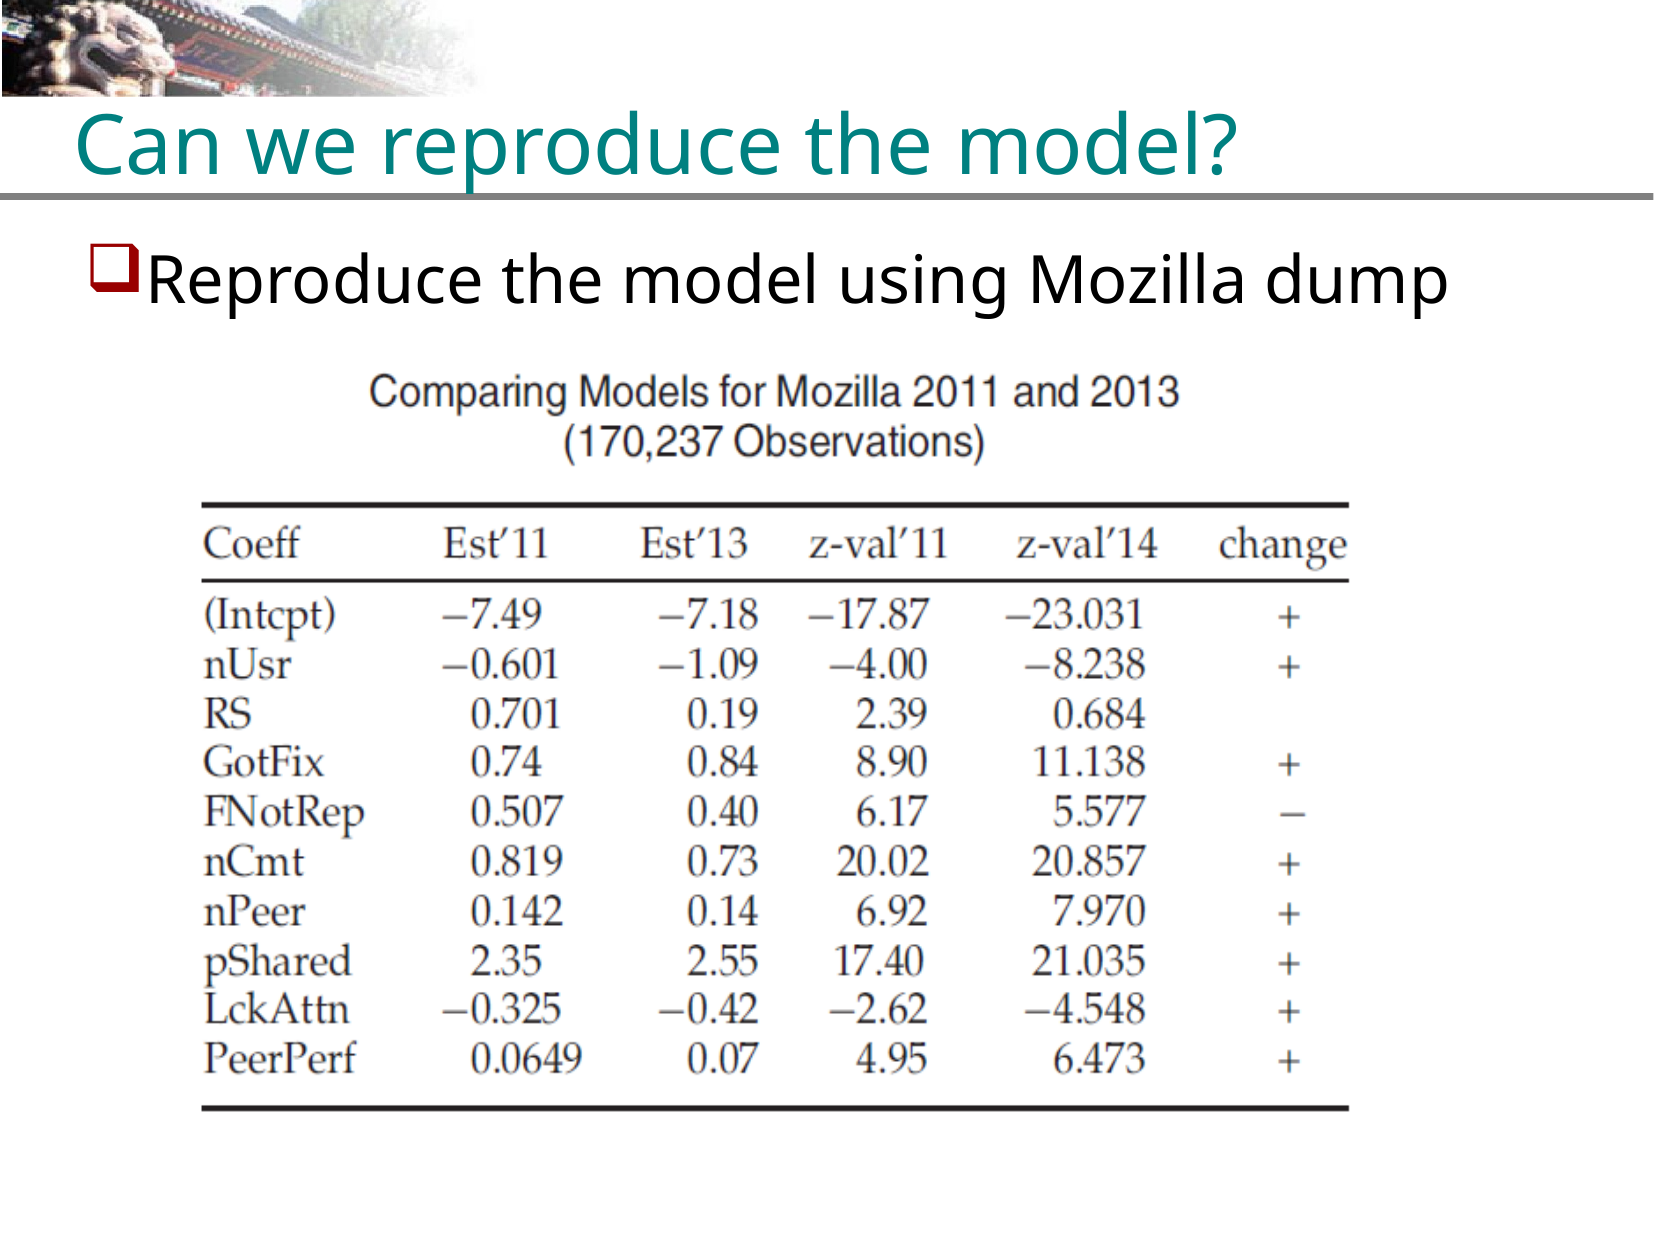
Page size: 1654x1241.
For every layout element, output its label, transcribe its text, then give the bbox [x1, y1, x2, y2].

picture [165, 359, 1381, 1126]
list Reproduce the model using Mozilla dump [58, 229, 1585, 949]
title Can we reproduce the model? [58, 82, 1583, 199]
picture [0, 0, 524, 97]
